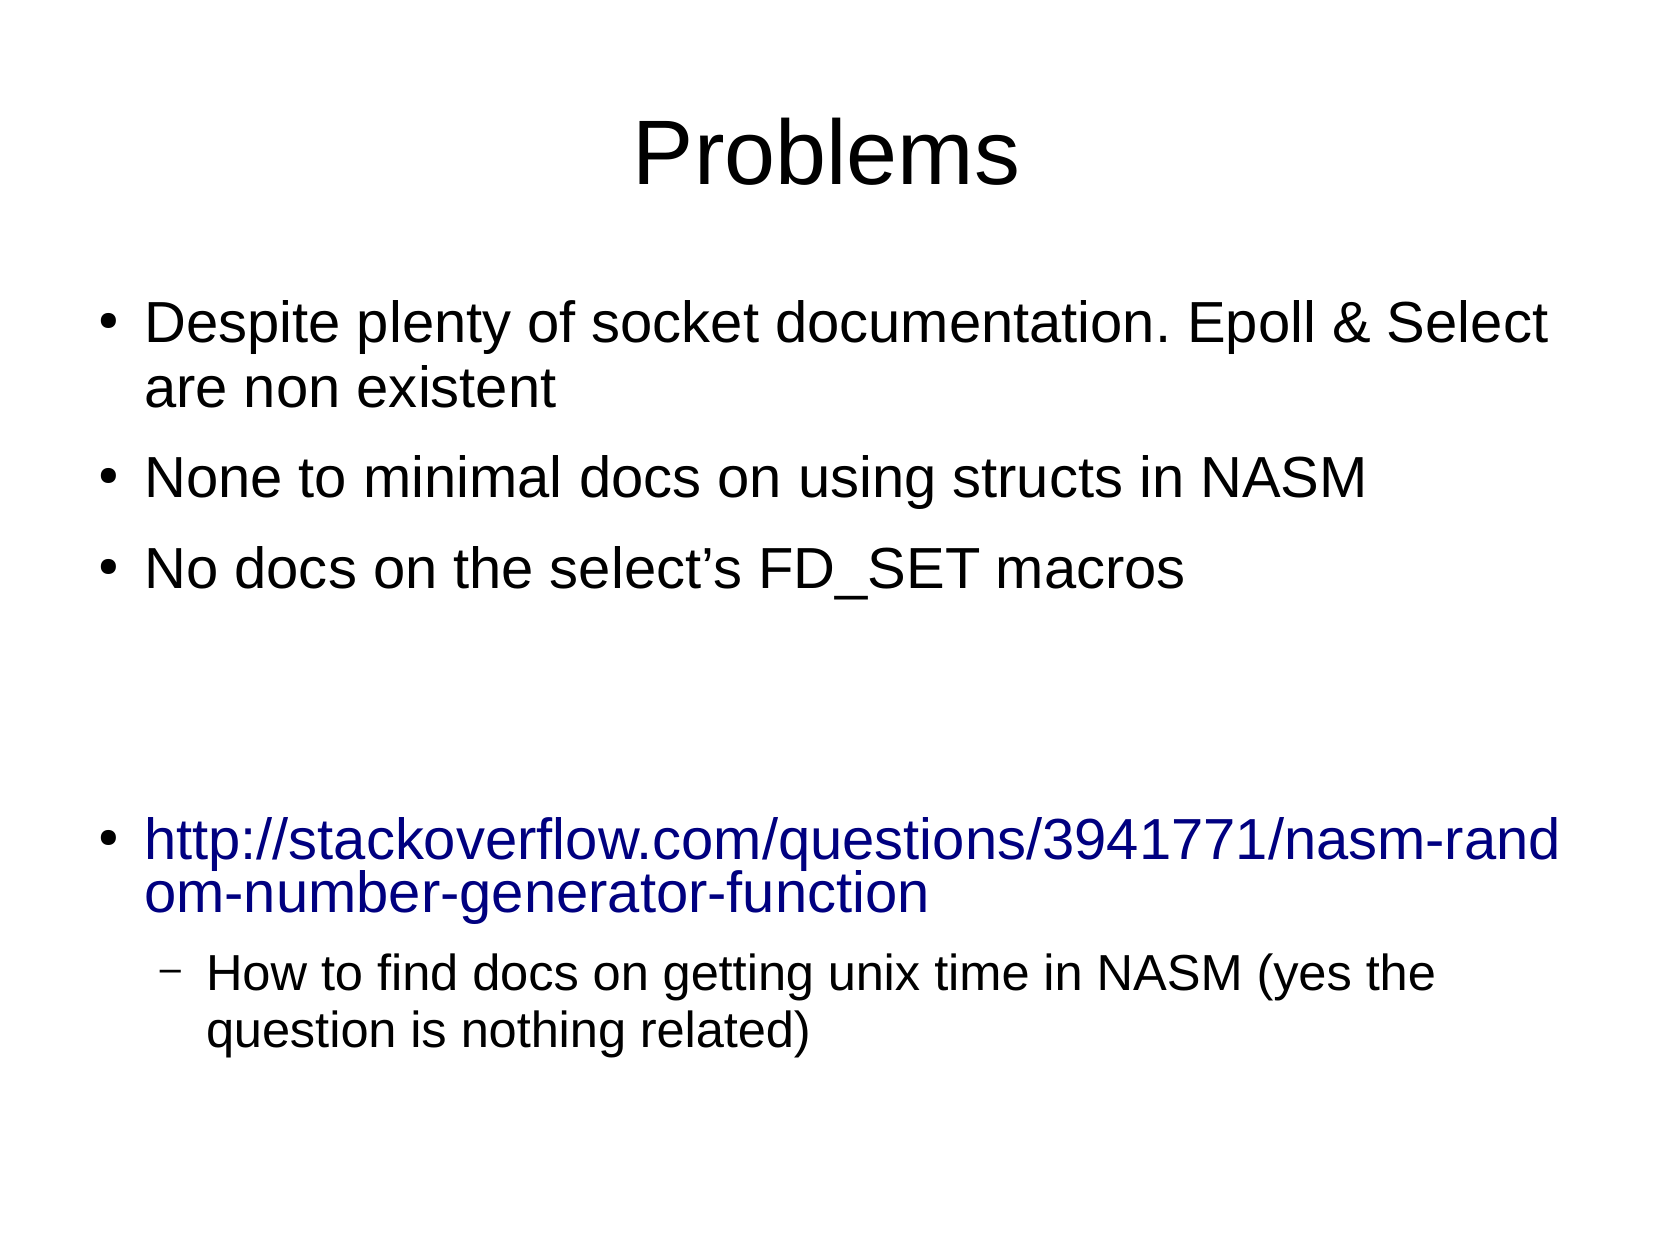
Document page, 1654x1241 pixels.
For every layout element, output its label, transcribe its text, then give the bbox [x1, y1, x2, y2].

title Problems [82, 49, 1571, 257]
list Despite plenty of socket documentation. Epoll & Select are non existent None to minimal docs on using structs in NASM No docs on the select’s FD_SET macros http://stackoverflow.com/questions/3941771/nasm-random-number-generator-function How to find docs on getting unix time in NASM (yes the question is nothing related) [82, 290, 1571, 1010]
